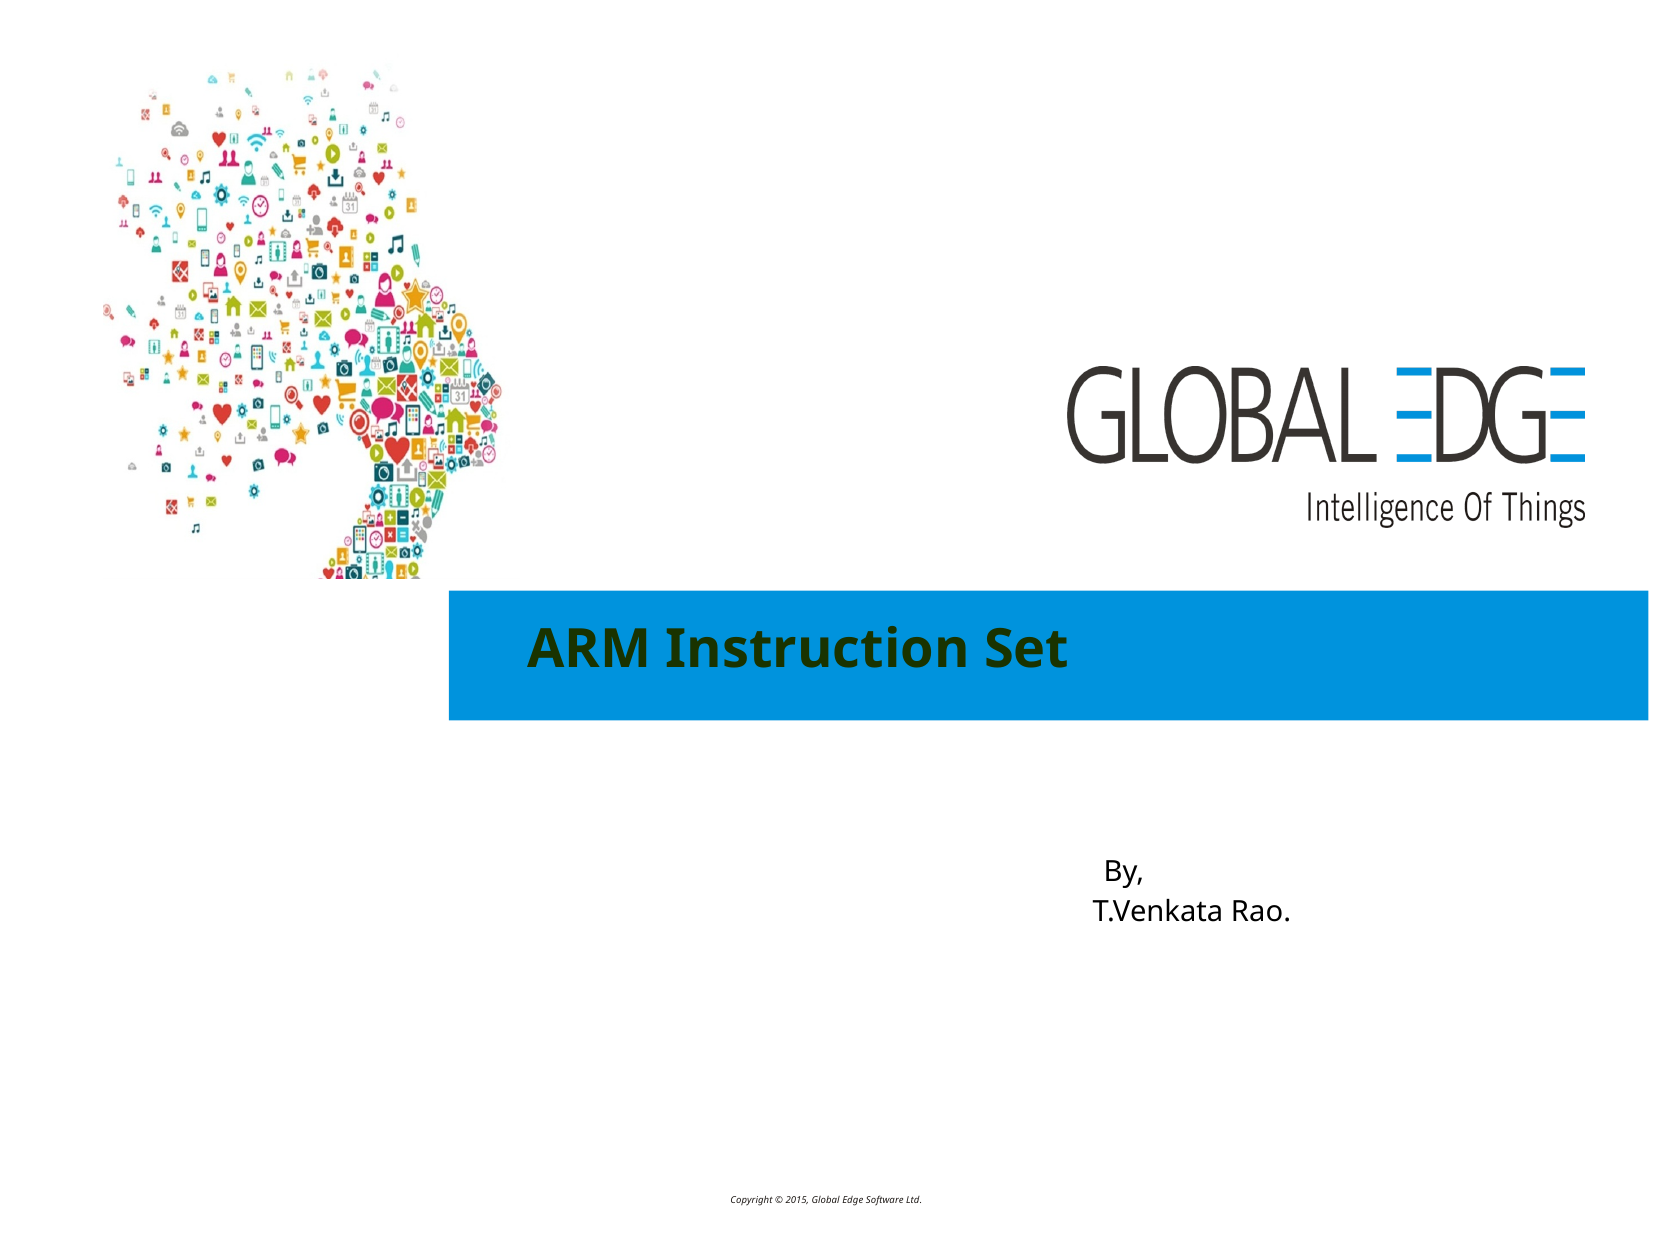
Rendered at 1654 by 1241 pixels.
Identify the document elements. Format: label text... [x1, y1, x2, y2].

picture [1067, 366, 1585, 528]
picture [103, 0, 520, 579]
text_box By, T.Venkata Rao. [781, 802, 1628, 1078]
title [448, 590, 1649, 721]
text_box ARM Instruction Set [484, 601, 1649, 721]
